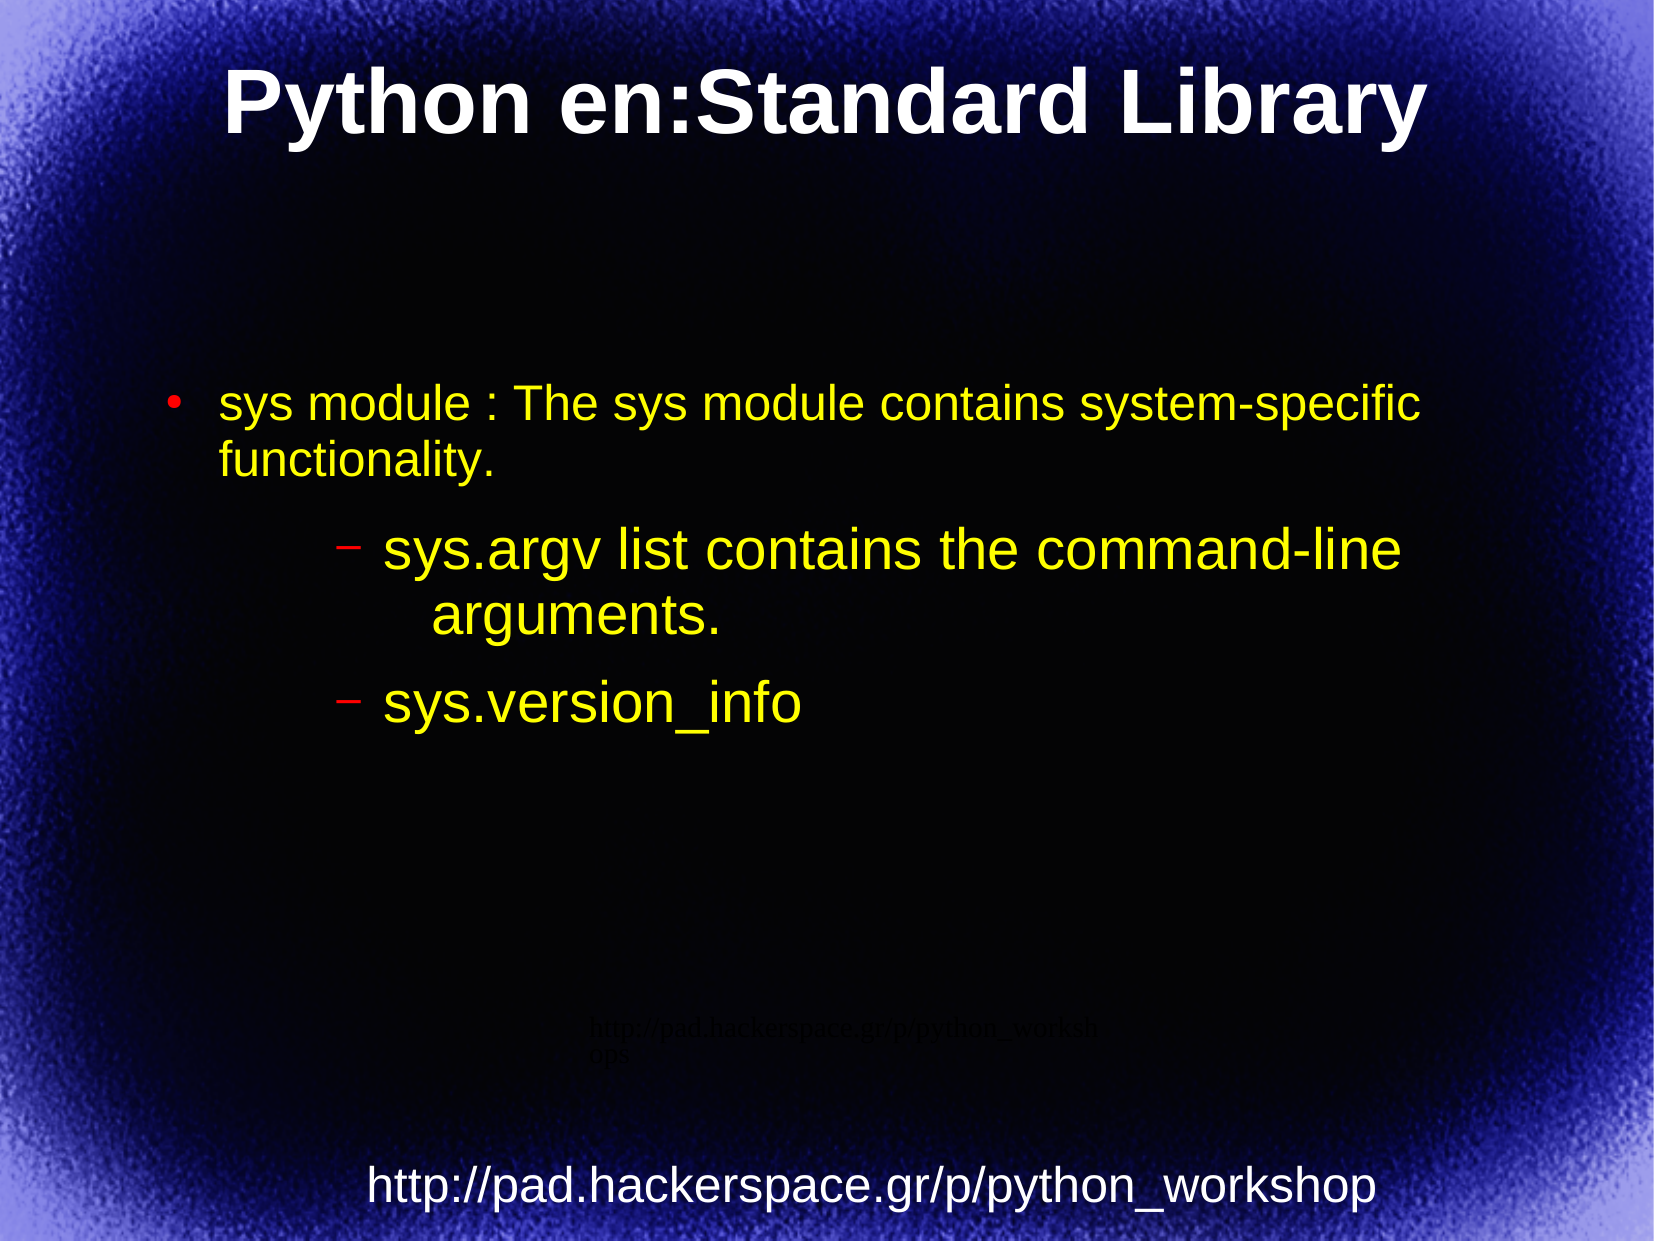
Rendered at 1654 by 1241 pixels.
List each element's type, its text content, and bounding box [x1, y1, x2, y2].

picture [0, 0, 1654, 1241]
list sys module : The sys module contains system-specific functionality. sys.argv list contains the command-line arguments. sys.version_info [147, 290, 1506, 1178]
text_box http://pad.hackerspace.gr/p/python_workshop [366, 1157, 1379, 1214]
title Python en:Standard Library [147, 49, 1506, 257]
